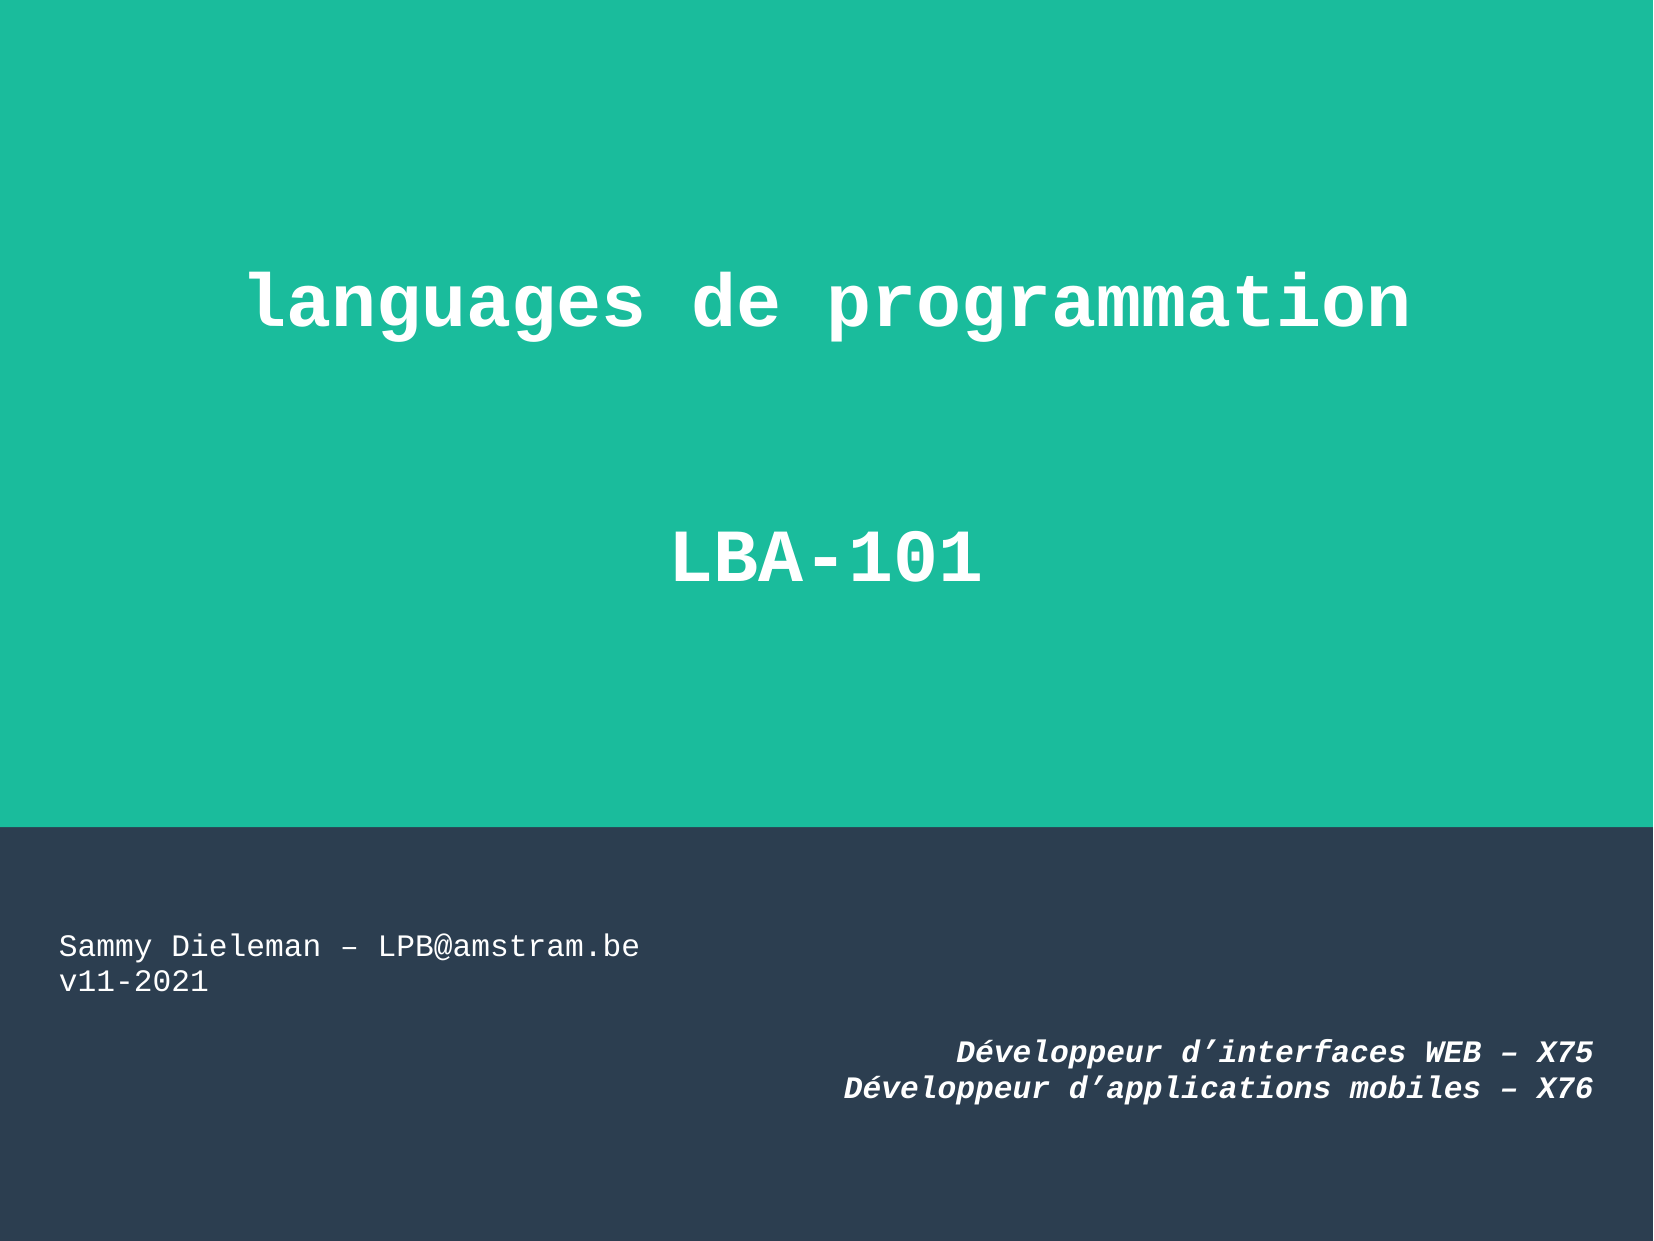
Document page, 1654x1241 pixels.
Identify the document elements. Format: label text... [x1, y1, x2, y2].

title languages de programmation LBA-101 [58, 0, 1594, 826]
subtitle Sammy Dieleman – LPB@amstram.be v11-2021 Développeur d’interfaces WEB – X75 Développeur d’applications mobiles – X76 [58, 856, 1594, 1182]
